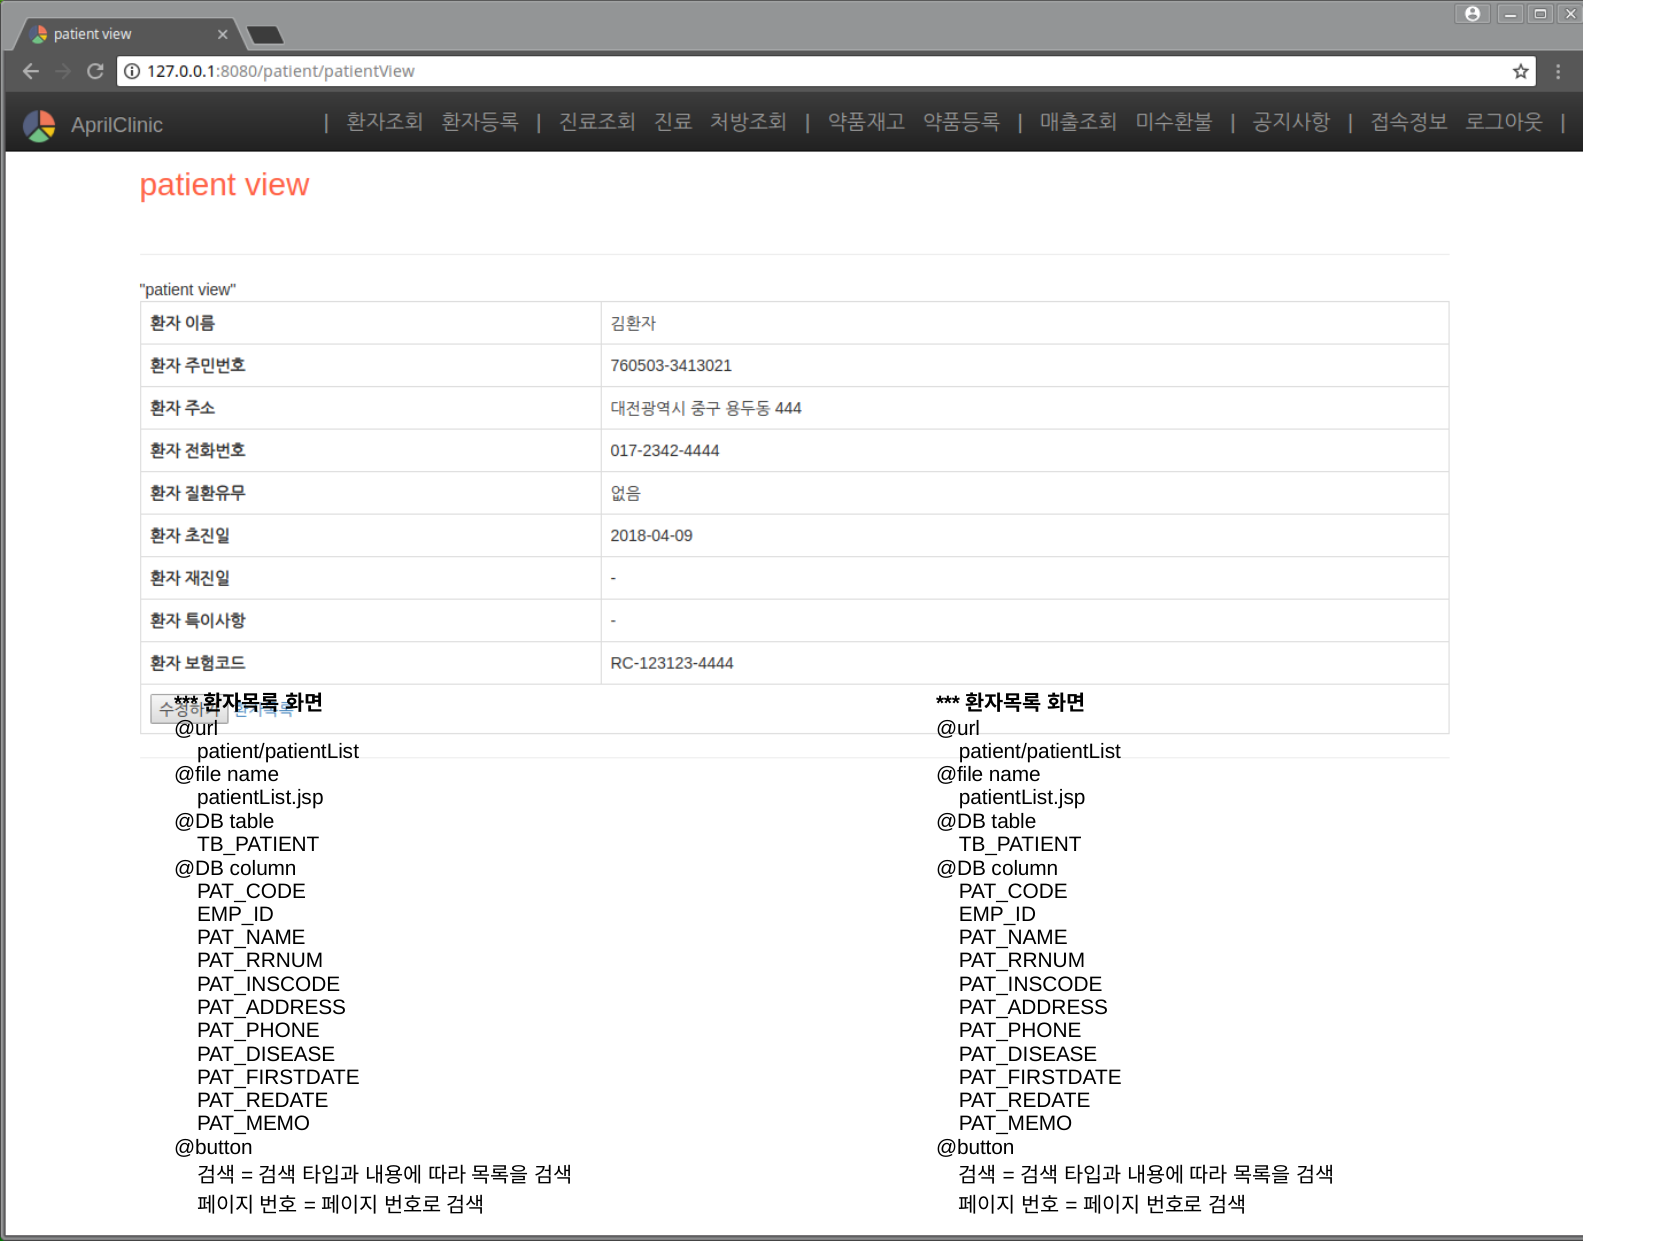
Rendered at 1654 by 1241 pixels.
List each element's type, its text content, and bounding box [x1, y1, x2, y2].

text_box *** 환자목록 화면 @url patient/patientList @file name patientList.jsp @DB table TB_PATIENT @DB column PAT_CODE EMP_ID PAT_NAME PAT_RRNUM PAT_INSCODE PAT_ADDRESS PAT_PHONE PAT_DISEASE PAT_FIRSTDATE PAT_REDATE PAT_MEMO @button 검색 = 검색 타입과 내용에 따라 목록을 검색 페이지 번호 = 페이지 번호로 검색 [921, 679, 1654, 1232]
picture [0, 0, 1583, 1241]
text_box *** 환자목록 화면 @url patient/patientList @file name patientList.jsp @DB table TB_PATIENT @DB column PAT_CODE EMP_ID PAT_NAME PAT_RRNUM PAT_INSCODE PAT_ADDRESS PAT_PHONE PAT_DISEASE PAT_FIRSTDATE PAT_REDATE PAT_MEMO @button 검색 = 검색 타입과 내용에 따라 목록을 검색 페이지 번호 = 페이지 번호로 검색 [159, 679, 898, 1232]
